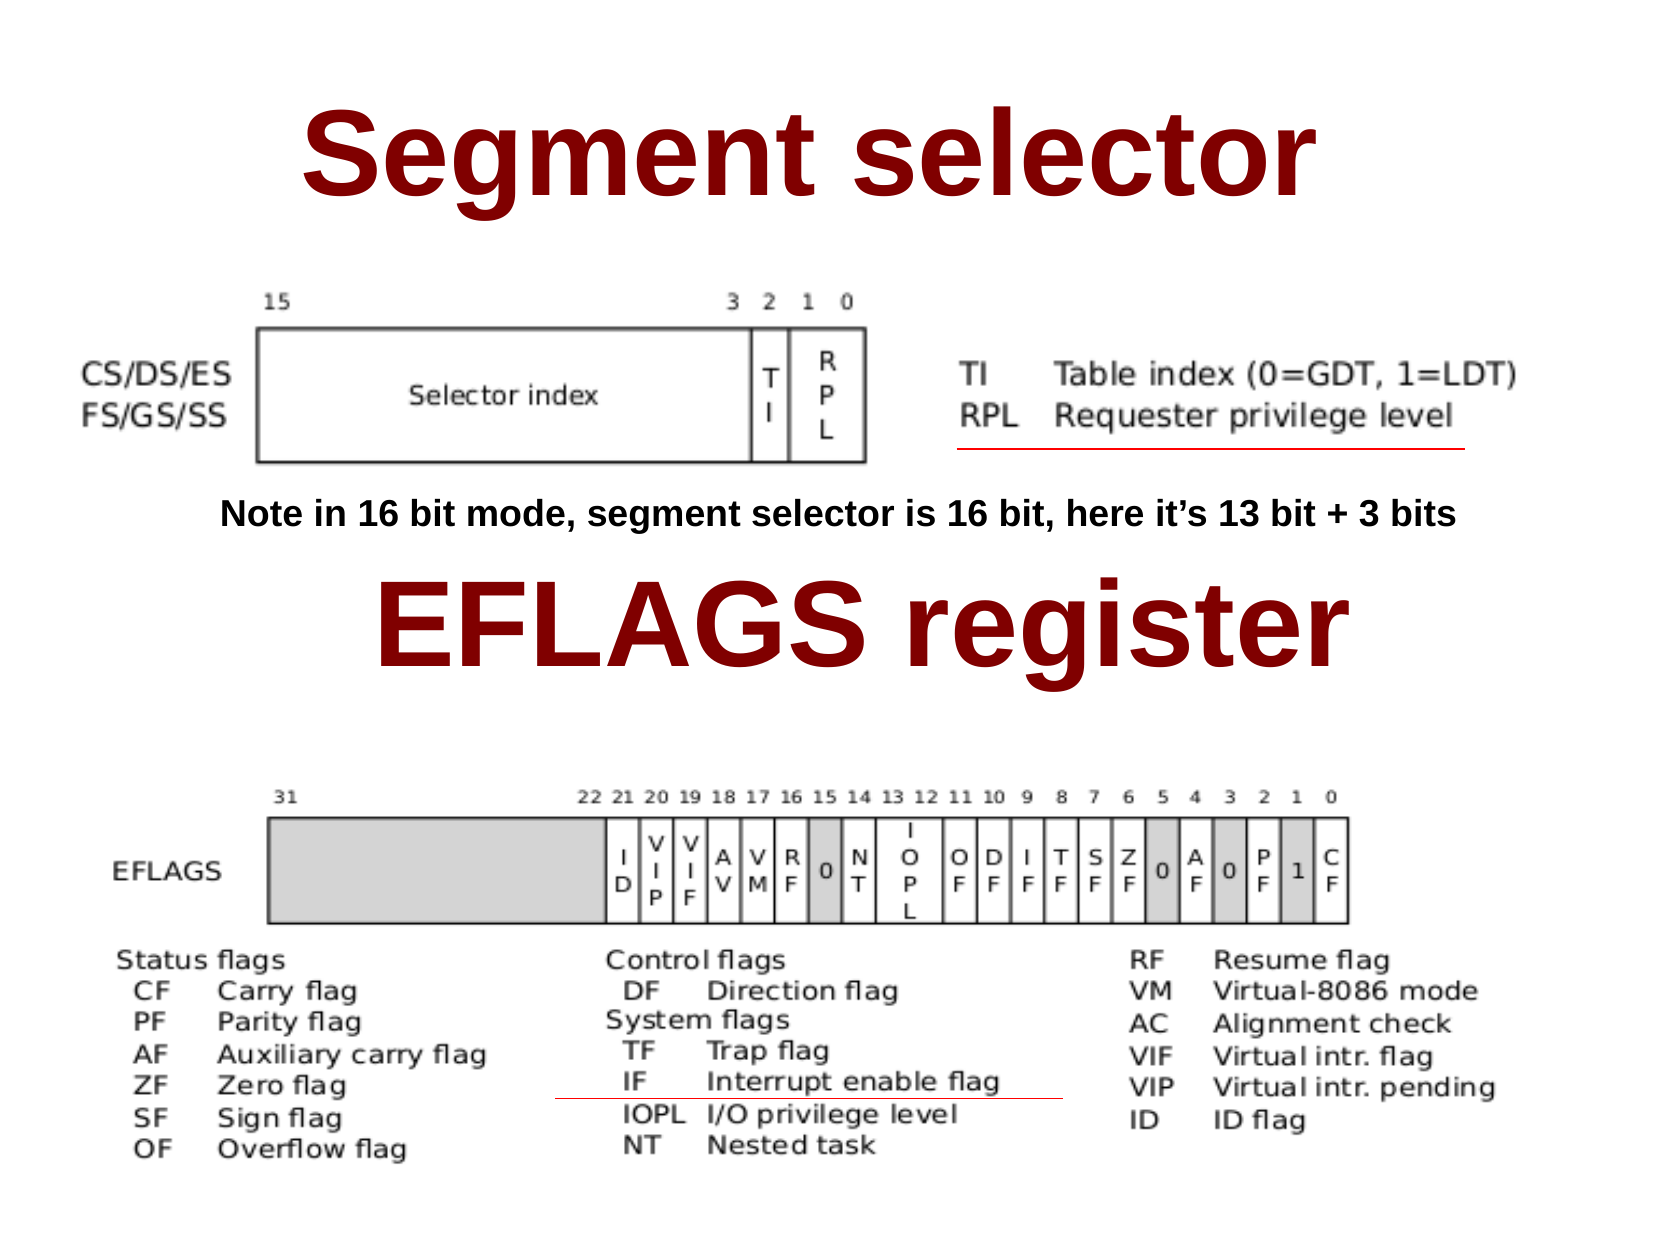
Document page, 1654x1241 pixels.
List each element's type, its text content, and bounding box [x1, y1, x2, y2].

picture [11, 259, 1620, 486]
text_box Note in 16 bit mode, segment selector is 16 bit, here it’s 13 bit + 3 bits [118, 485, 1571, 543]
title Segment selector [82, 49, 1571, 257]
title EFLAGS register [118, 520, 1607, 728]
picture [84, 767, 1548, 1193]
